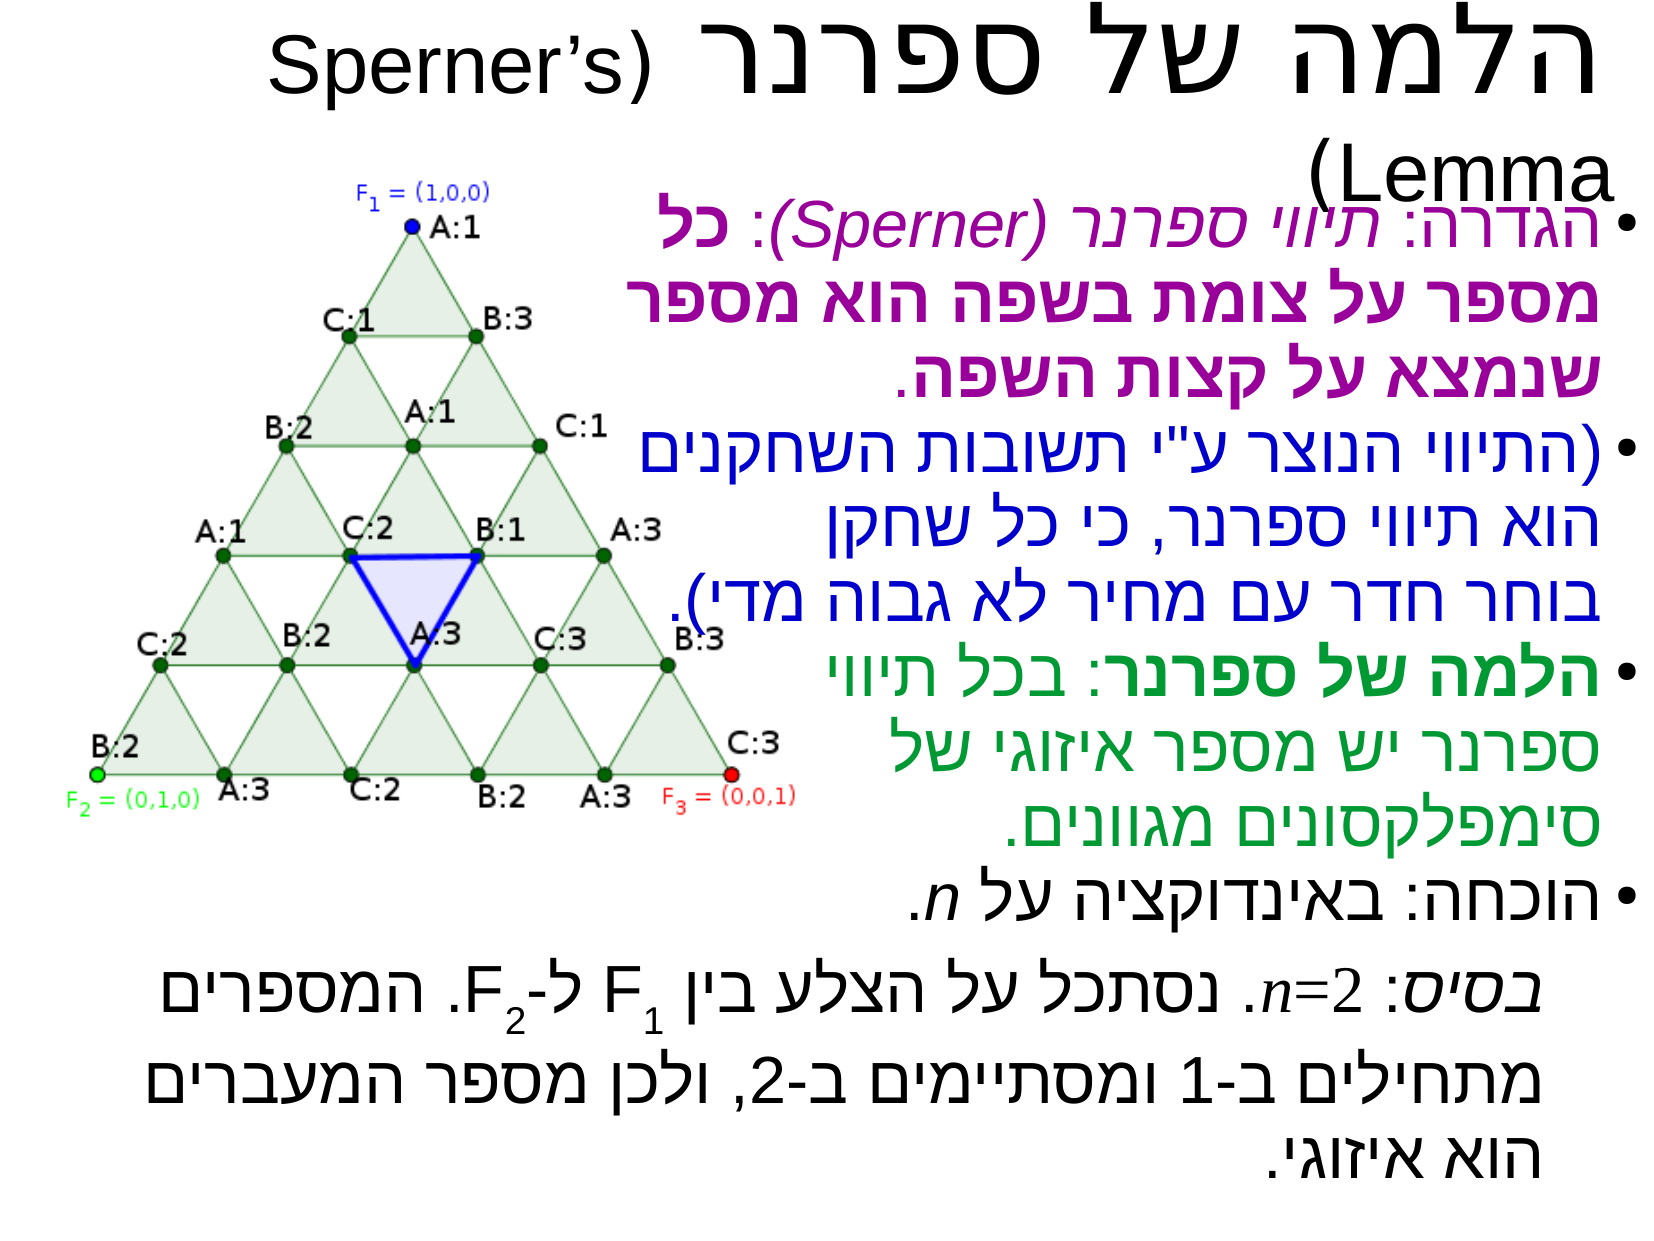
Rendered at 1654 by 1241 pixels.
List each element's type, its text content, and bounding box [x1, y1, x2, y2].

text_box בסיס: n=2. נסתכל על הצלע בין F1 ל-F2. המספרים מתחילים ב-1 ומסתיימים ב-2, ולכן מספר המעברים הוא איזוגי. [30, 945, 1561, 1230]
title הלמה של ספרנר (Sperner’s Lemma) [30, 7, 1654, 181]
text_box הגדרה: תיווי ספרנר (Sperner): כל מספר על צומת בשפה הוא מספר שנמצא על קצות השפה. (התיווי הנוצר ע"י תשובות השחקנים הוא תיווי ספרנר, כי כל שחקן בוחר חדר עם מחיר לא גבוה מדי). הלמה של ספרנר: בכל תיווי ספרנר יש מספר איזוגי של סימפלקסונים מגוונים. הוכחה: באינדוקציה על n. [555, 180, 1654, 958]
picture [42, 167, 811, 855]
